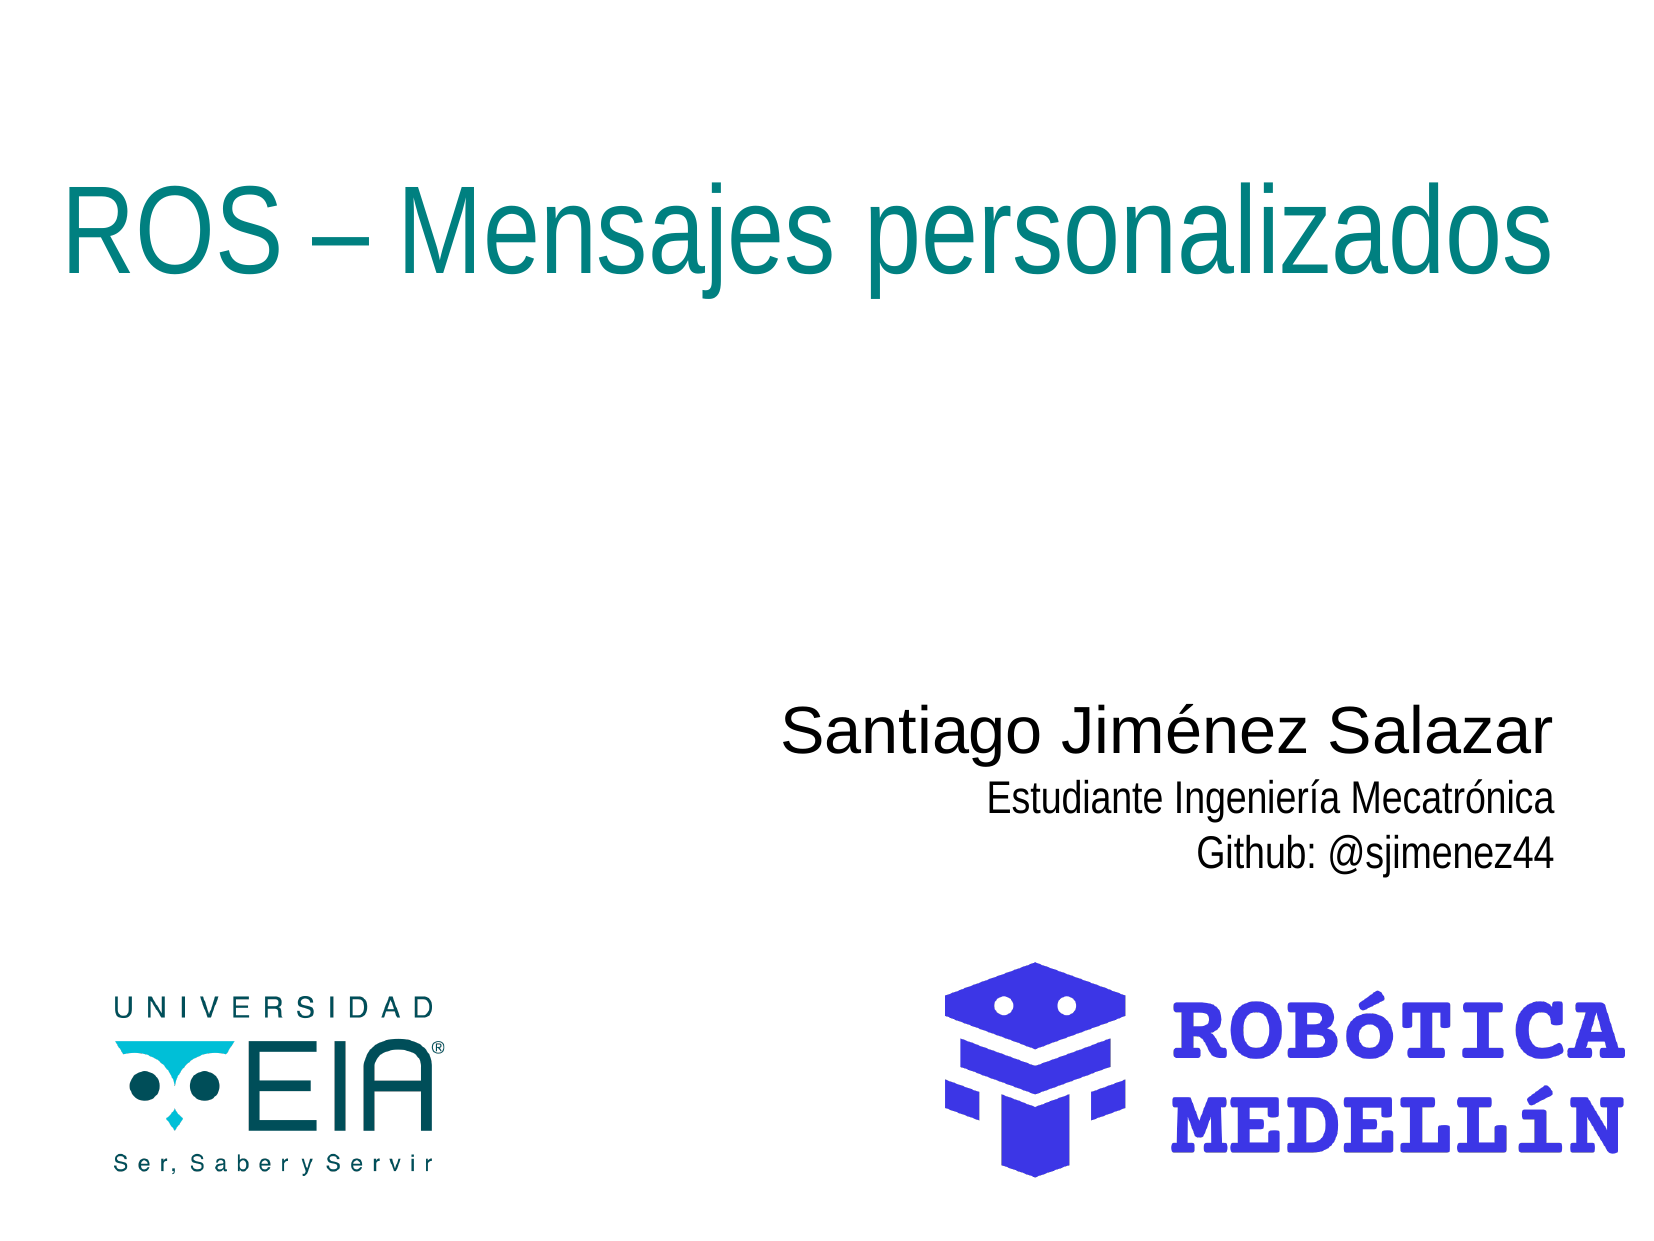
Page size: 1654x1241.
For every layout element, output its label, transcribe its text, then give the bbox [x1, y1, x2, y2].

picture [114, 988, 445, 1181]
picture [945, 962, 1625, 1185]
text_box ROS – Mensajes personalizados Santiago Jiménez Salazar Estudiante Ingeniería Mecatrónica Github: @sjimenez44 [61, 148, 1606, 646]
